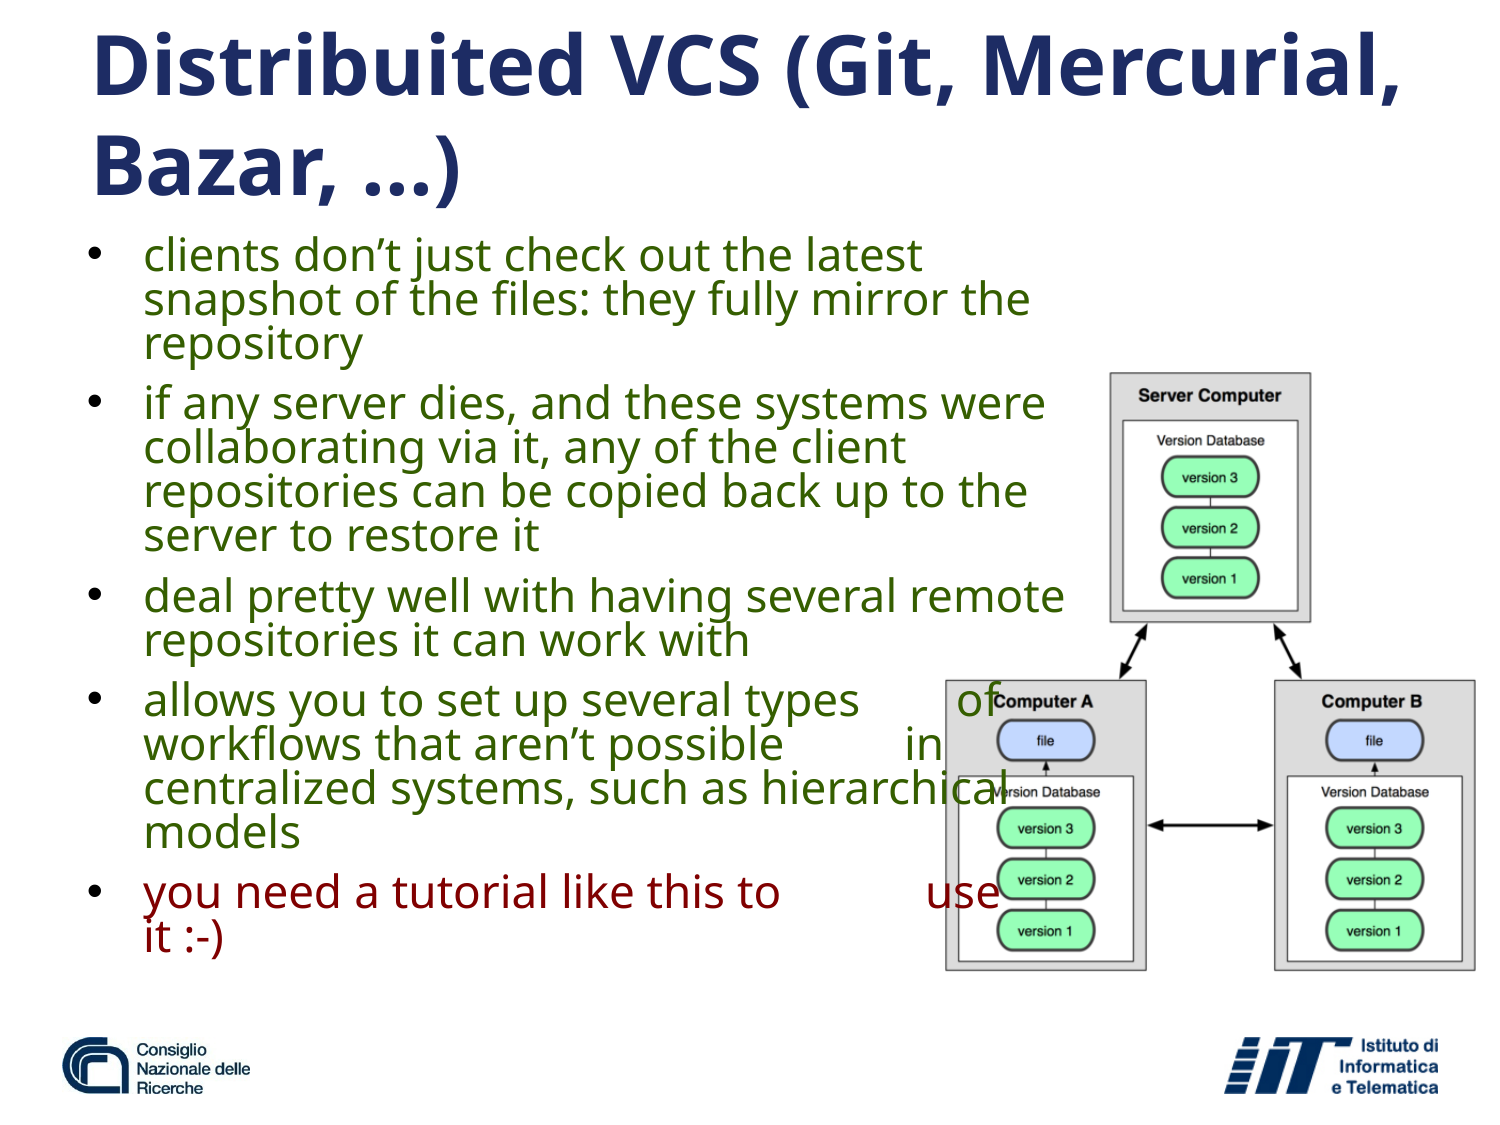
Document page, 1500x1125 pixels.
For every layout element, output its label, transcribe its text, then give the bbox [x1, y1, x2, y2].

picture [1224, 1037, 1438, 1094]
picture [1087, 371, 1477, 973]
title Distribuited VCS (Git, Mercurial, Bazar, ...) [74, 5, 1449, 221]
list clients don’t just check out the latest snapshot of the files: they fully mirror the repository if any server dies, and these systems were collaborating via it, any of the client repositories can be copied back up to the server to restore it deal pretty well with having several remote repositories it can work with allows you to set up several types of workflows that aren’t possible in centralized systems, such as hierarchical models you need a tutorial like this to use it :-) [71, 228, 1087, 1048]
picture [62, 1037, 250, 1094]
